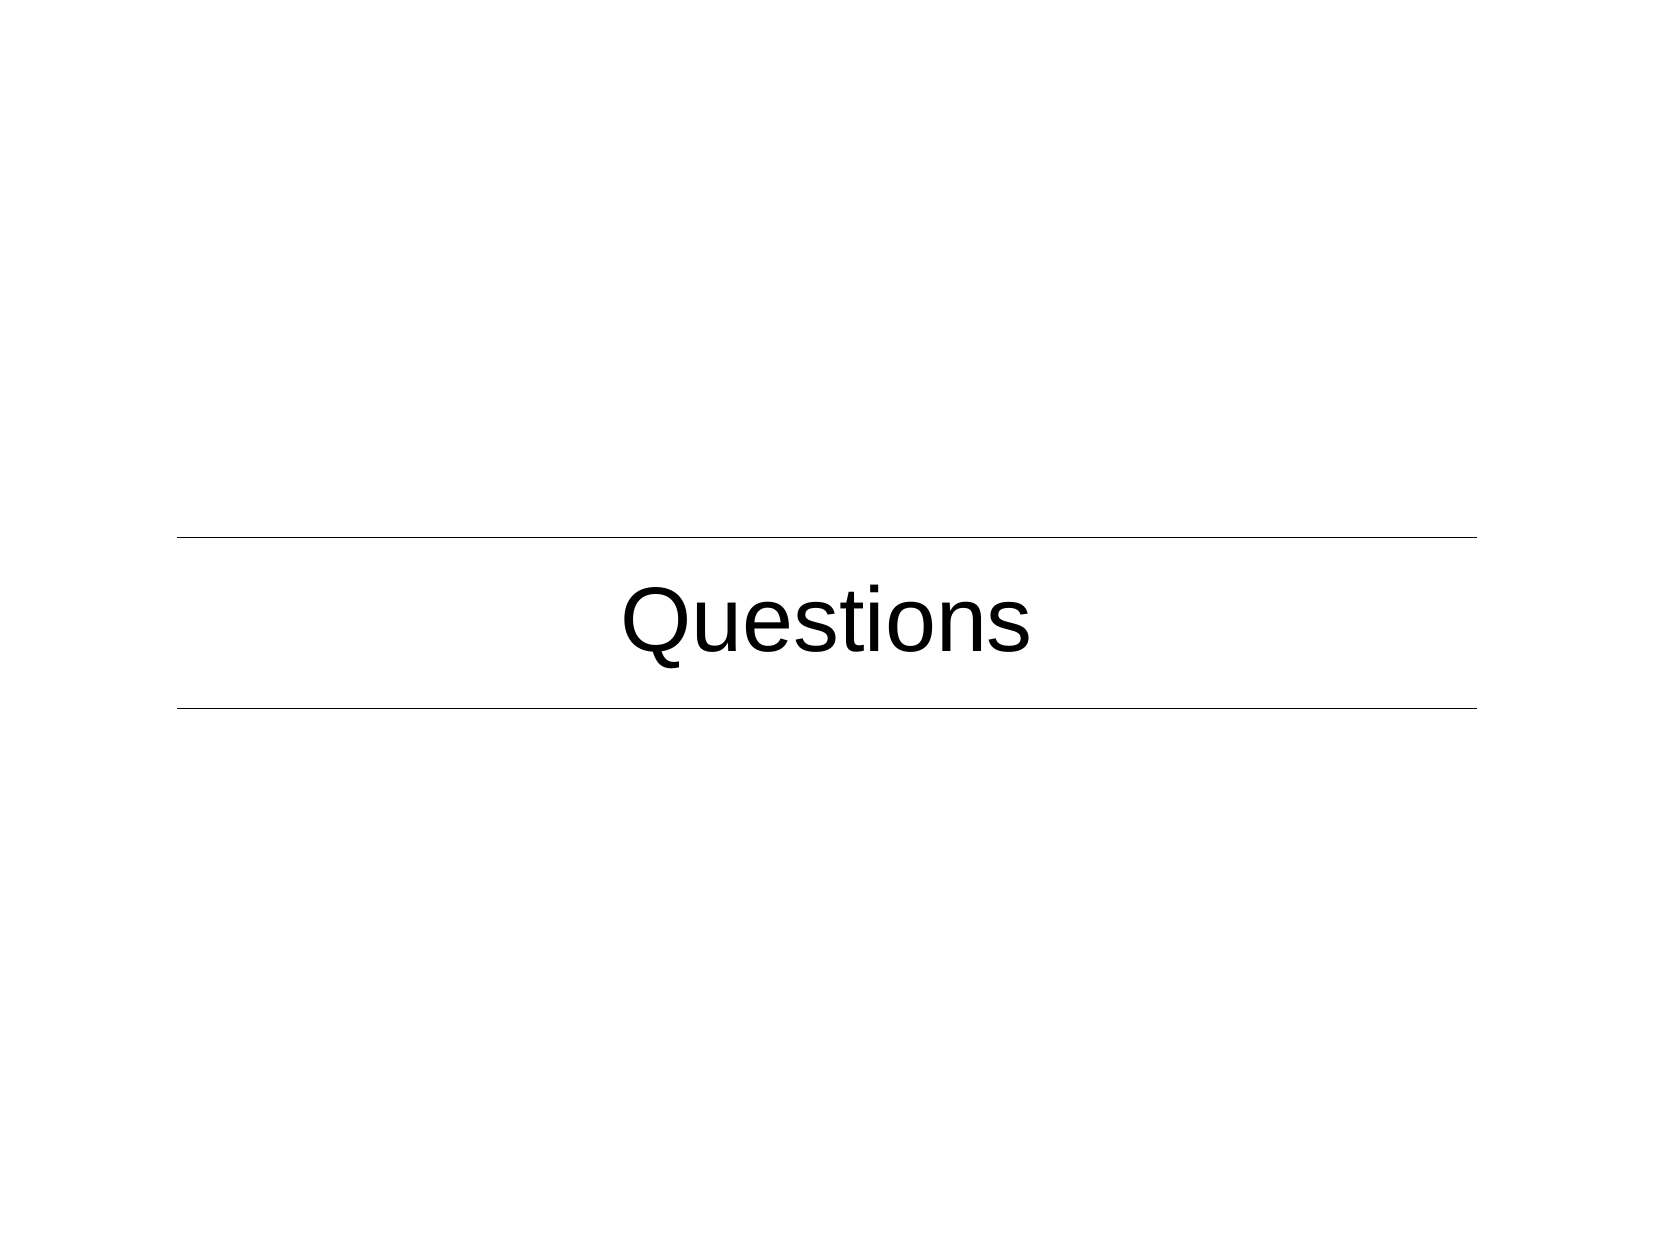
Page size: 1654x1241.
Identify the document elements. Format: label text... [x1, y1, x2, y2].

title Questions [82, 516, 1571, 724]
